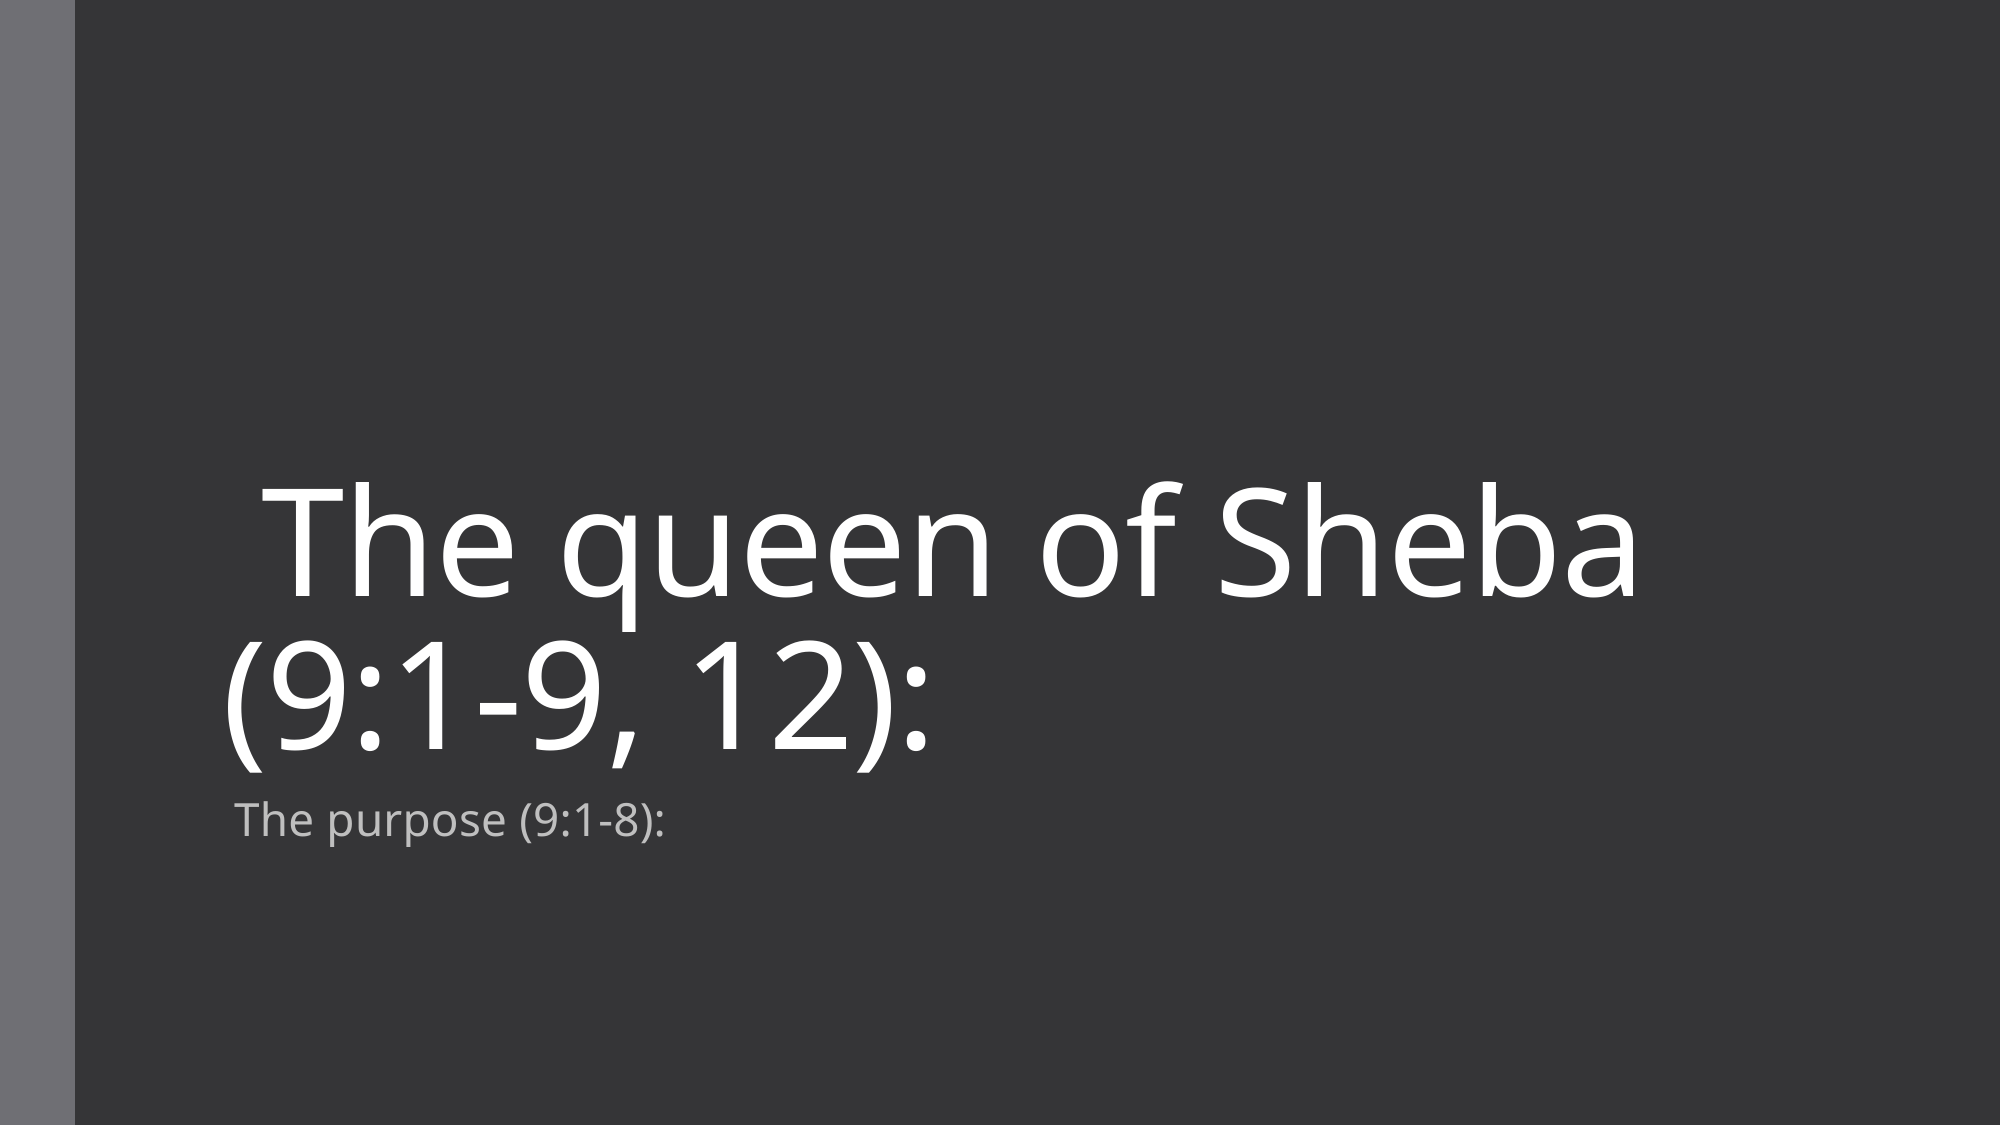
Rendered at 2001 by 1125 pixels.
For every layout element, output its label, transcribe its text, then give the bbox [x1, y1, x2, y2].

title The queen of Sheba (9:1-9, 12): [206, 124, 1752, 787]
subtitle The purpose (9:1-8): [206, 787, 1752, 1066]
